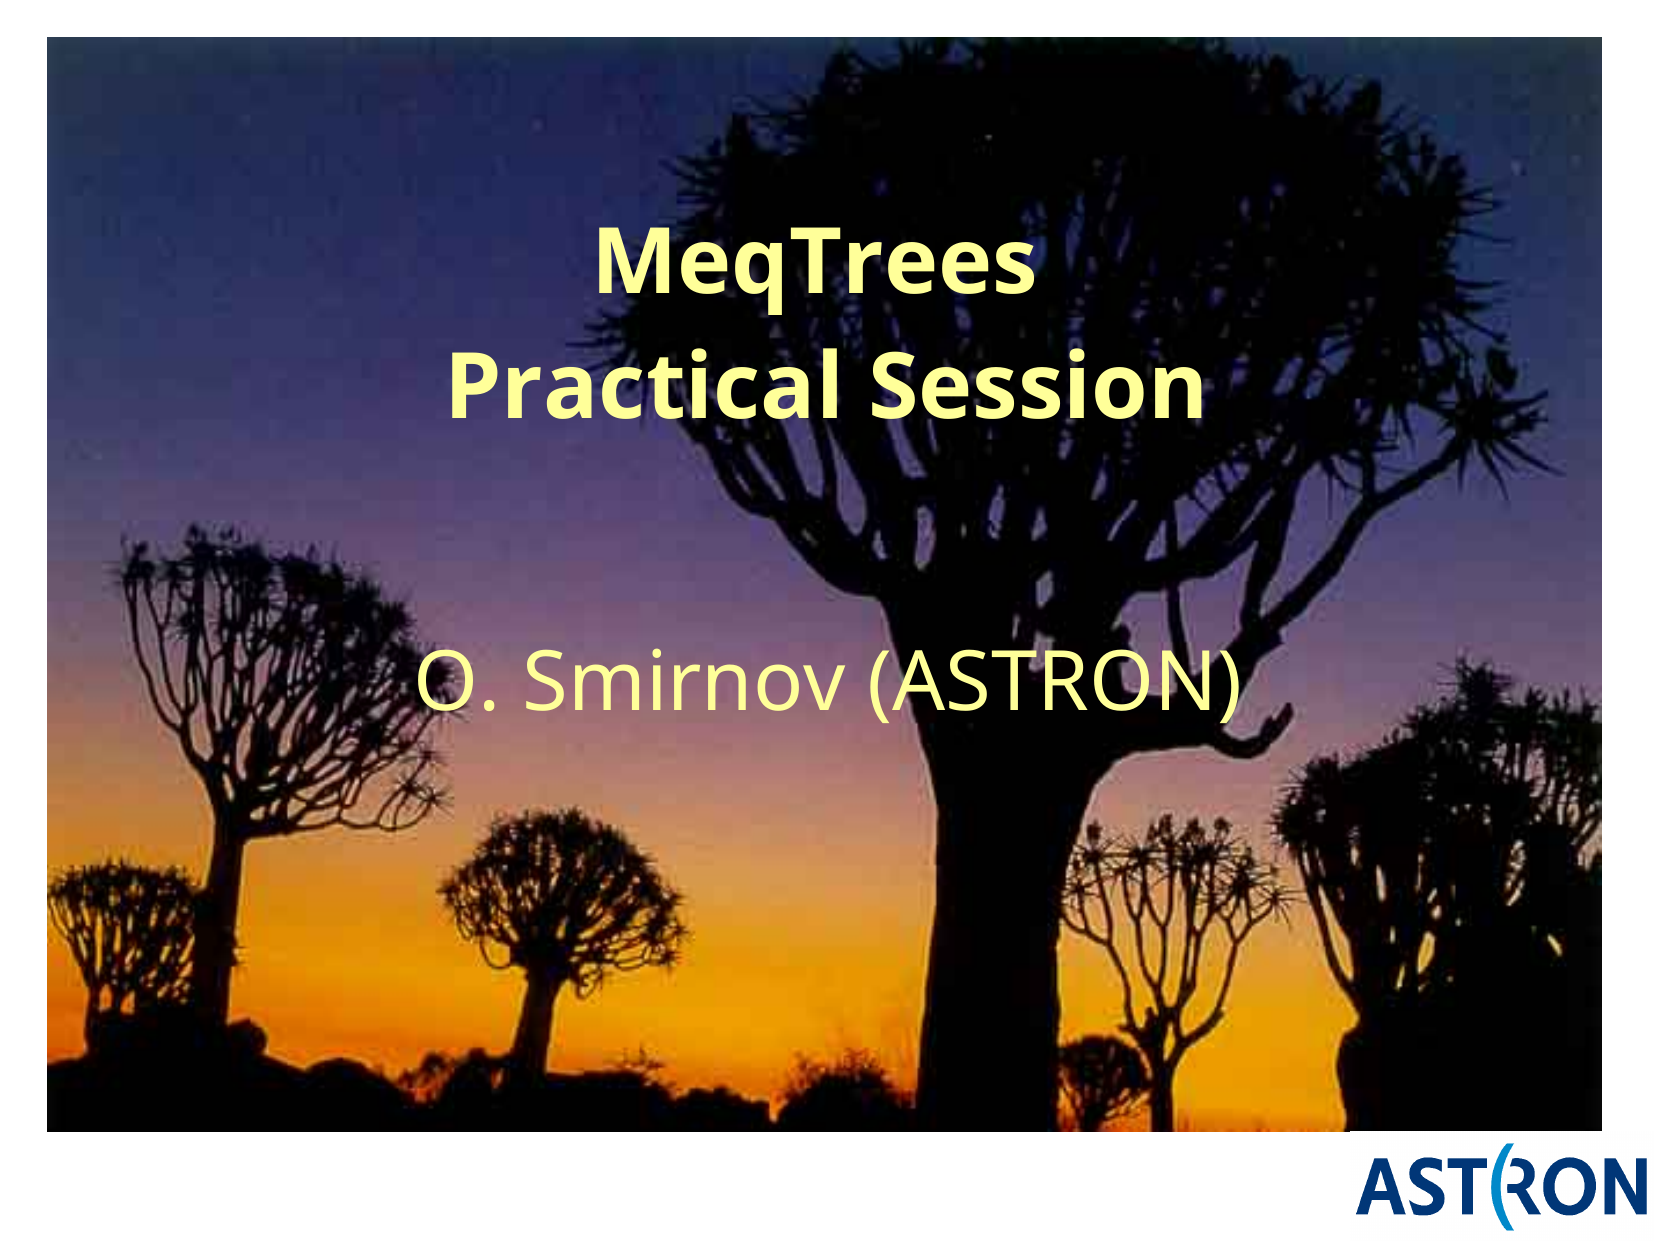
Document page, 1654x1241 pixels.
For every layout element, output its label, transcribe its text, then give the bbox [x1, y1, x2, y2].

list O. Smirnov (ASTRON) [65, 620, 1592, 911]
title MeqTrees Practical Session [0, 26, 1654, 1241]
picture [1350, 1131, 1654, 1241]
